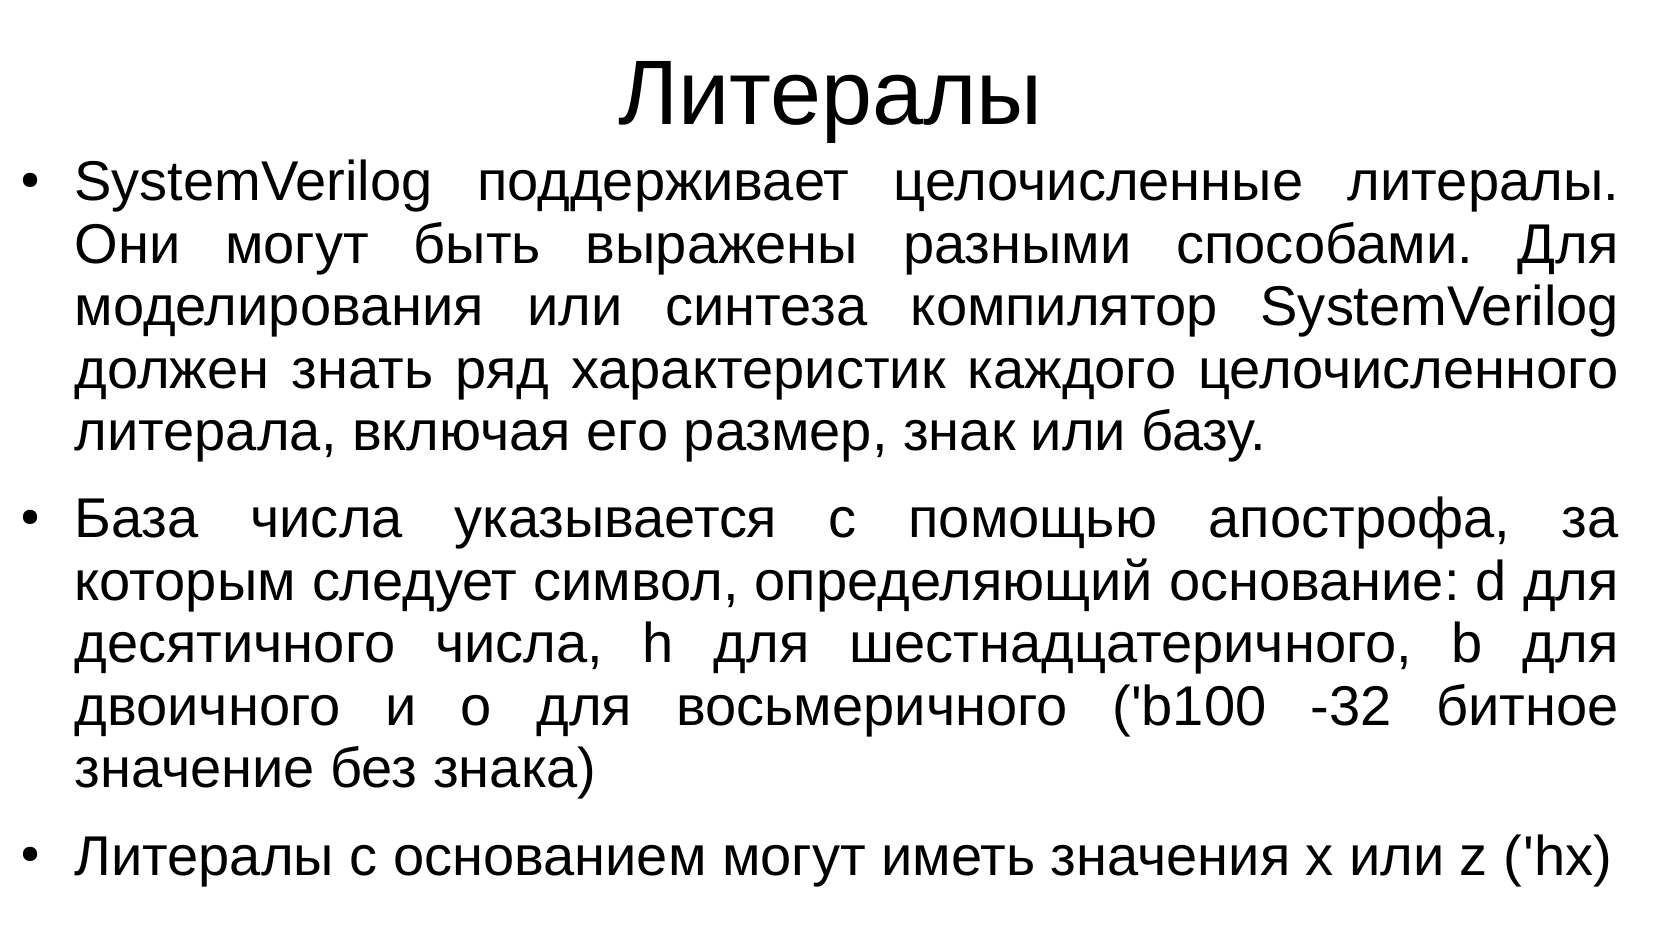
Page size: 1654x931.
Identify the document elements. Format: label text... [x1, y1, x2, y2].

list SystemVerilog поддерживает целочисленные литералы. Они могут быть выражены разными способами. Для моделирования или синтеза компилятор SystemVerilog должен знать ряд характеристик каждого целочисленного литерала, включая его размер, знак или базу. База числа указывается с помощью апострофа, за которым следует символ, определяющий основание: d для десятичного числа, h для шестнадцатеричного, b для двоичного и o для восьмеричного ('b100 -32 битное значение без знака) Литералы с основанием могут иметь значения x или z ('hx) [15, 150, 1621, 901]
title Литералы [86, 15, 1576, 150]
